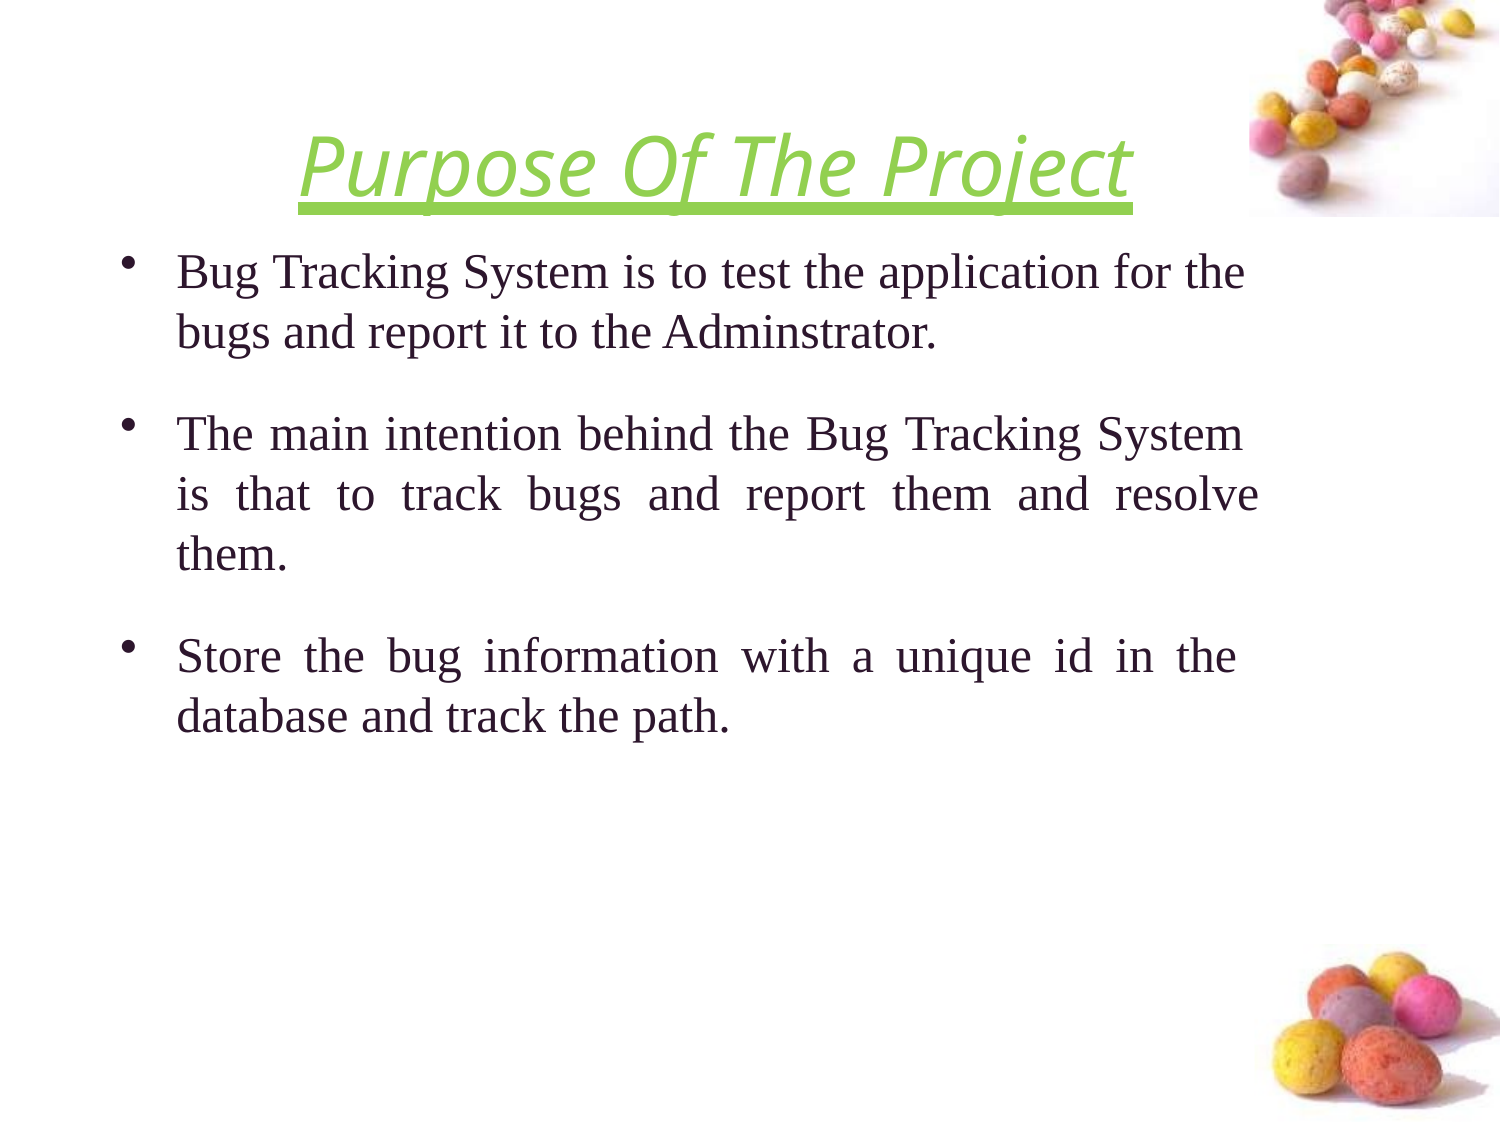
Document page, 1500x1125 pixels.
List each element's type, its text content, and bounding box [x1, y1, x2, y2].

text_box Bug Tracking System is to test the application for the bugs and report it to the Adminstrator. The main intention behind the Bug Tracking System is that to track bugs and report them and resolve them. Store the bug information with a unique id in the database and track the path. [117, 236, 1260, 743]
picture [1249, 0, 1500, 217]
picture [1254, 944, 1500, 1122]
title Purpose Of The Project [295, 110, 1252, 236]
